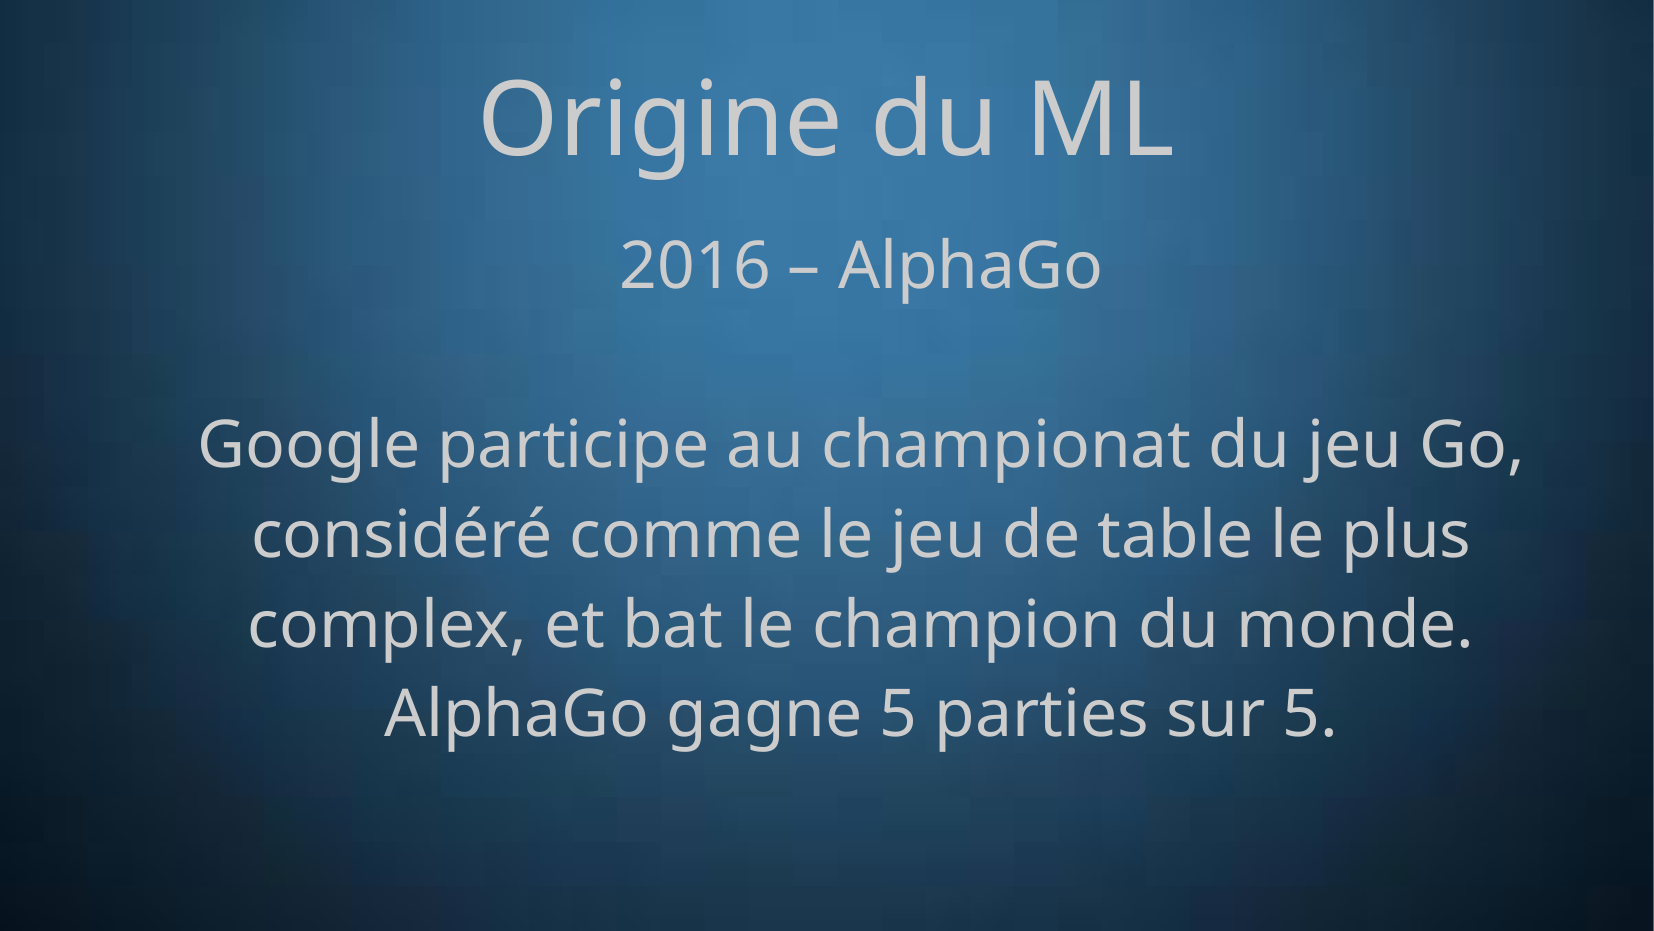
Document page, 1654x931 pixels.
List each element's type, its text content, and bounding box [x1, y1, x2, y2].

picture [0, 0, 1654, 931]
list 2016 – AlphaGo Google participe au championat du jeu Go, considéré comme le jeu de table le plus complex, et bat le champion du monde. AlphaGo gagne 5 parties sur 5. [82, 217, 1571, 758]
title Origine du ML [82, 37, 1571, 193]
